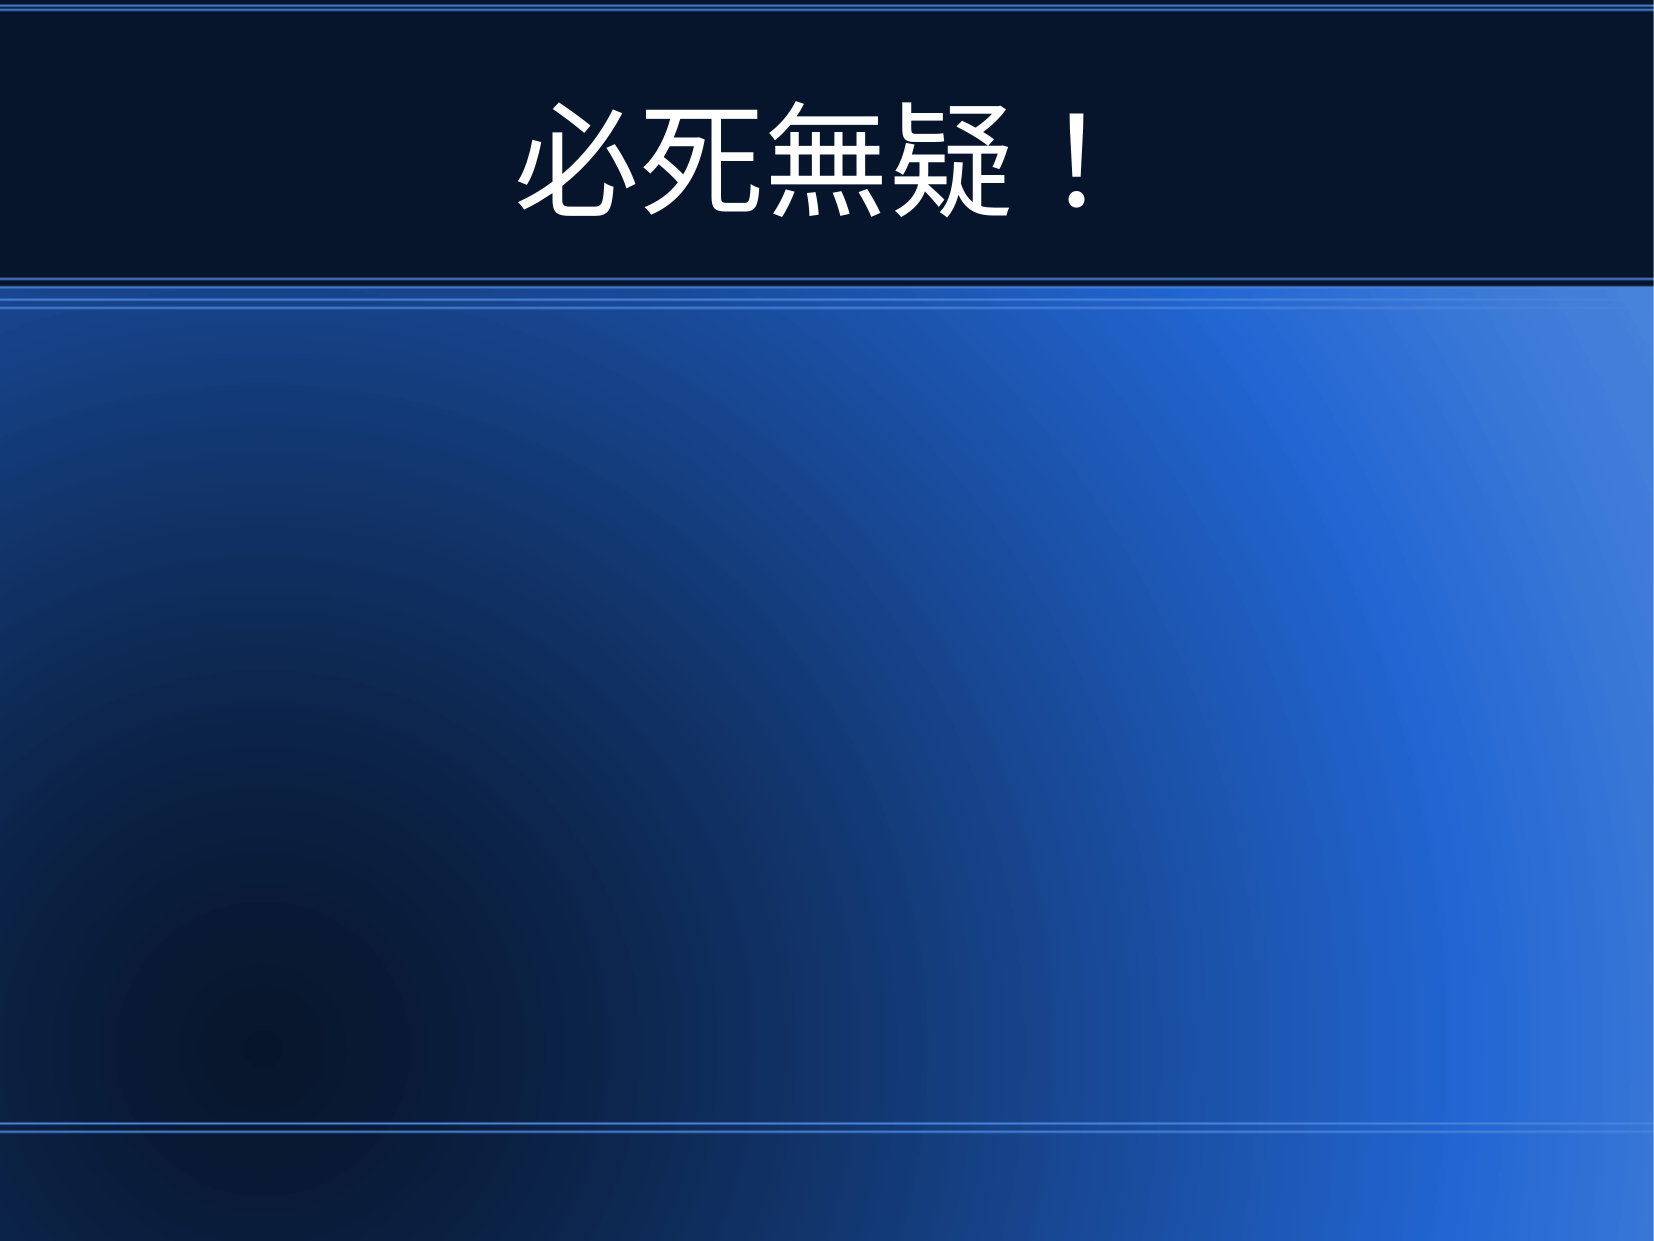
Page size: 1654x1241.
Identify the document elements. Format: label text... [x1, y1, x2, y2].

title 必死無疑！ [82, 49, 1571, 257]
picture [0, 0, 1654, 1241]
